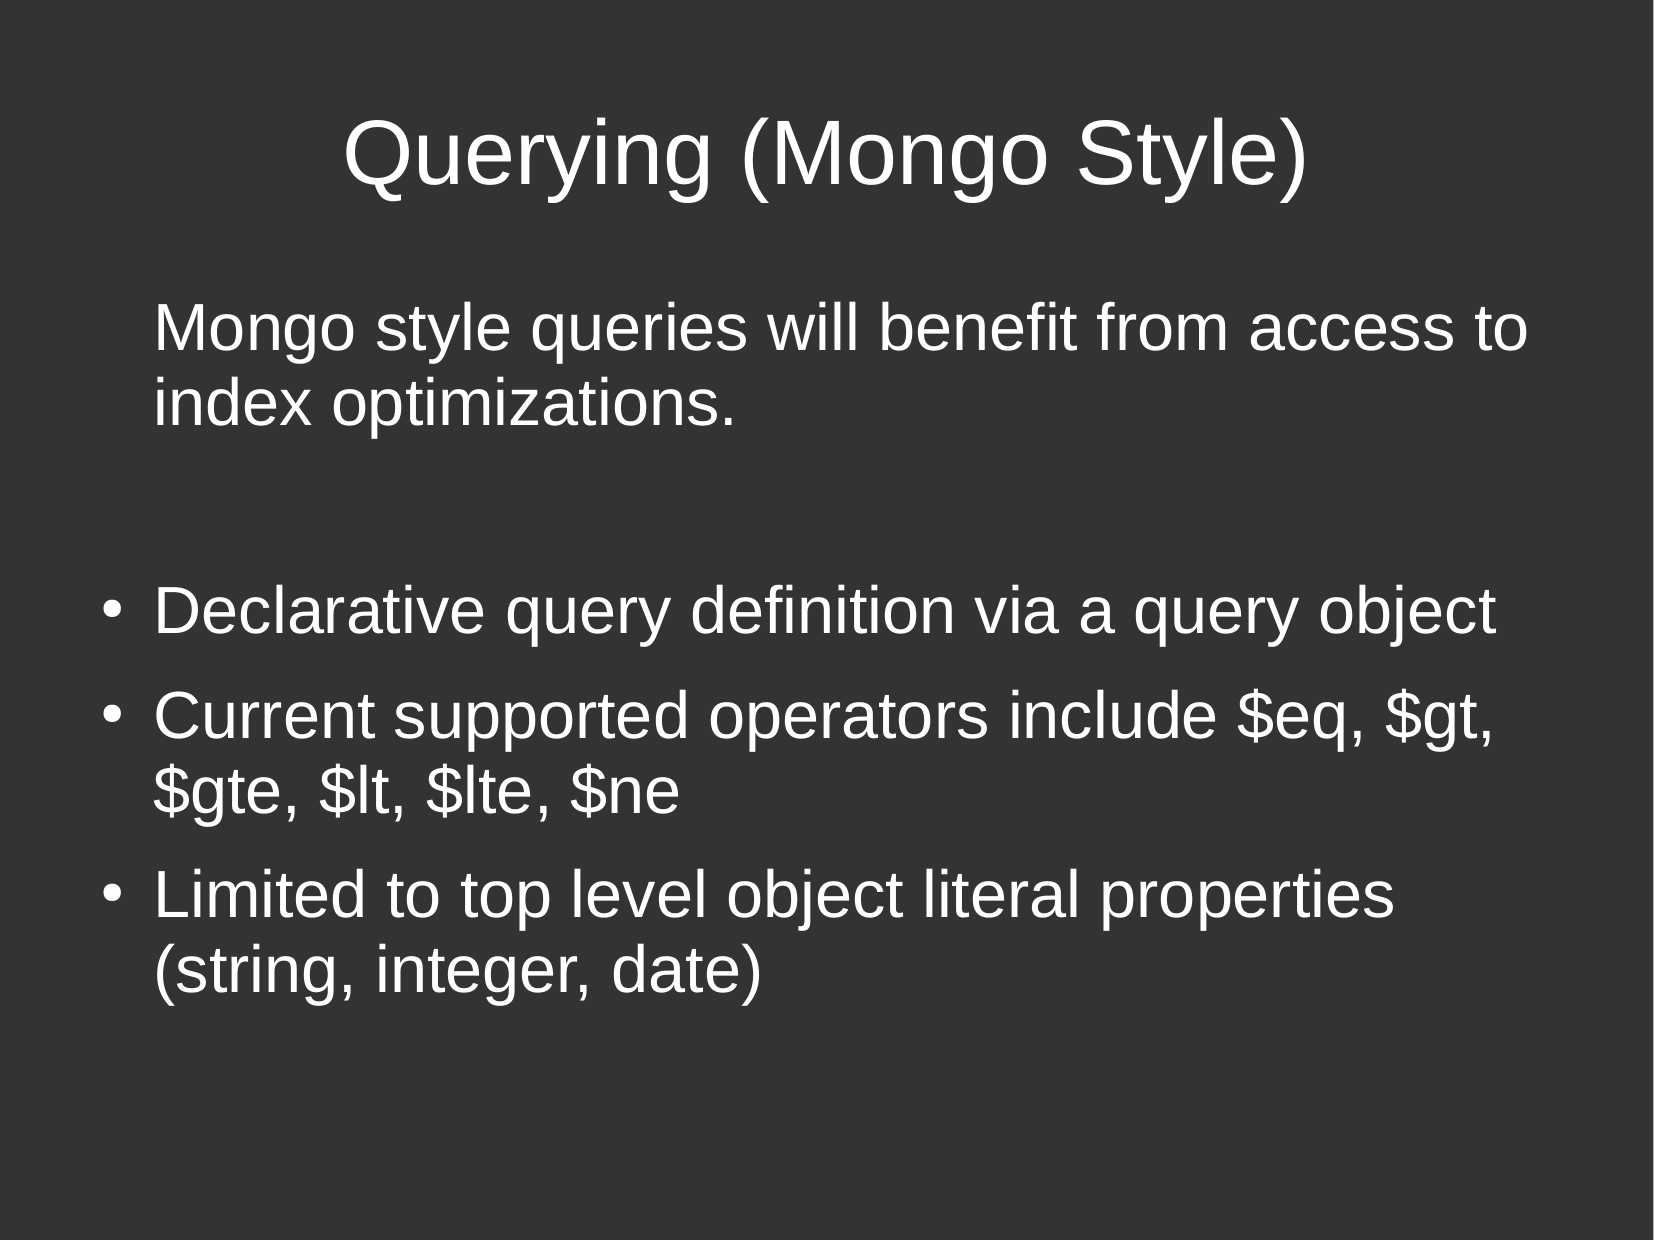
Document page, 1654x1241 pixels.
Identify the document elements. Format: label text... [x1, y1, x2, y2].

title Querying (Mongo Style) [82, 49, 1571, 257]
list Mongo style queries will benefit from access to index optimizations. Declarative query definition via a query object Current supported operators include $eq, $gt, $gte, $lt, $lte, $ne Limited to top level object literal properties (string, integer, date) [82, 290, 1571, 1010]
